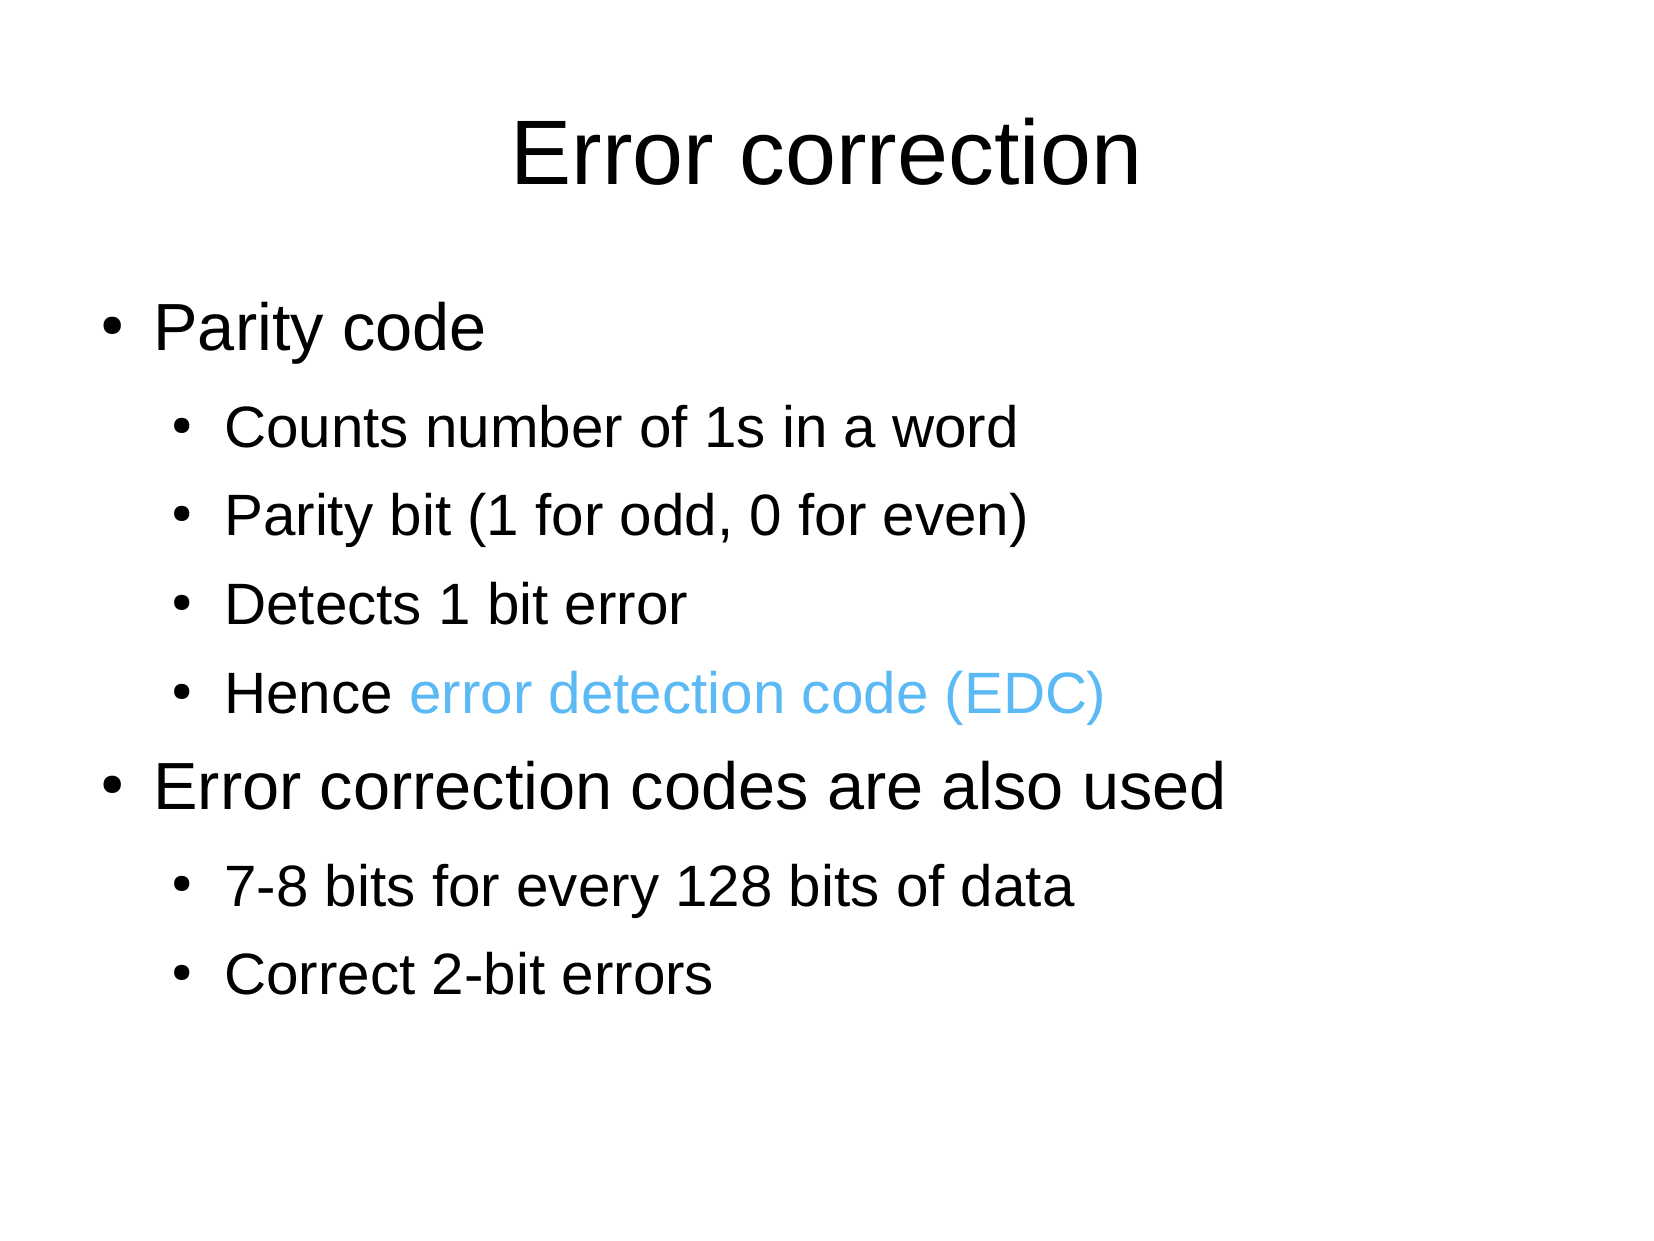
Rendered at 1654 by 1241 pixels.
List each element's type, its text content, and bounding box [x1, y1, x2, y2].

list Parity code Counts number of 1s in a word Parity bit (1 for odd, 0 for even) Detects 1 bit error Hence error detection code (EDC) Error correction codes are also used 7-8 bits for every 128 bits of data Correct 2-bit errors [82, 290, 1571, 1010]
title Error correction [82, 49, 1571, 257]
